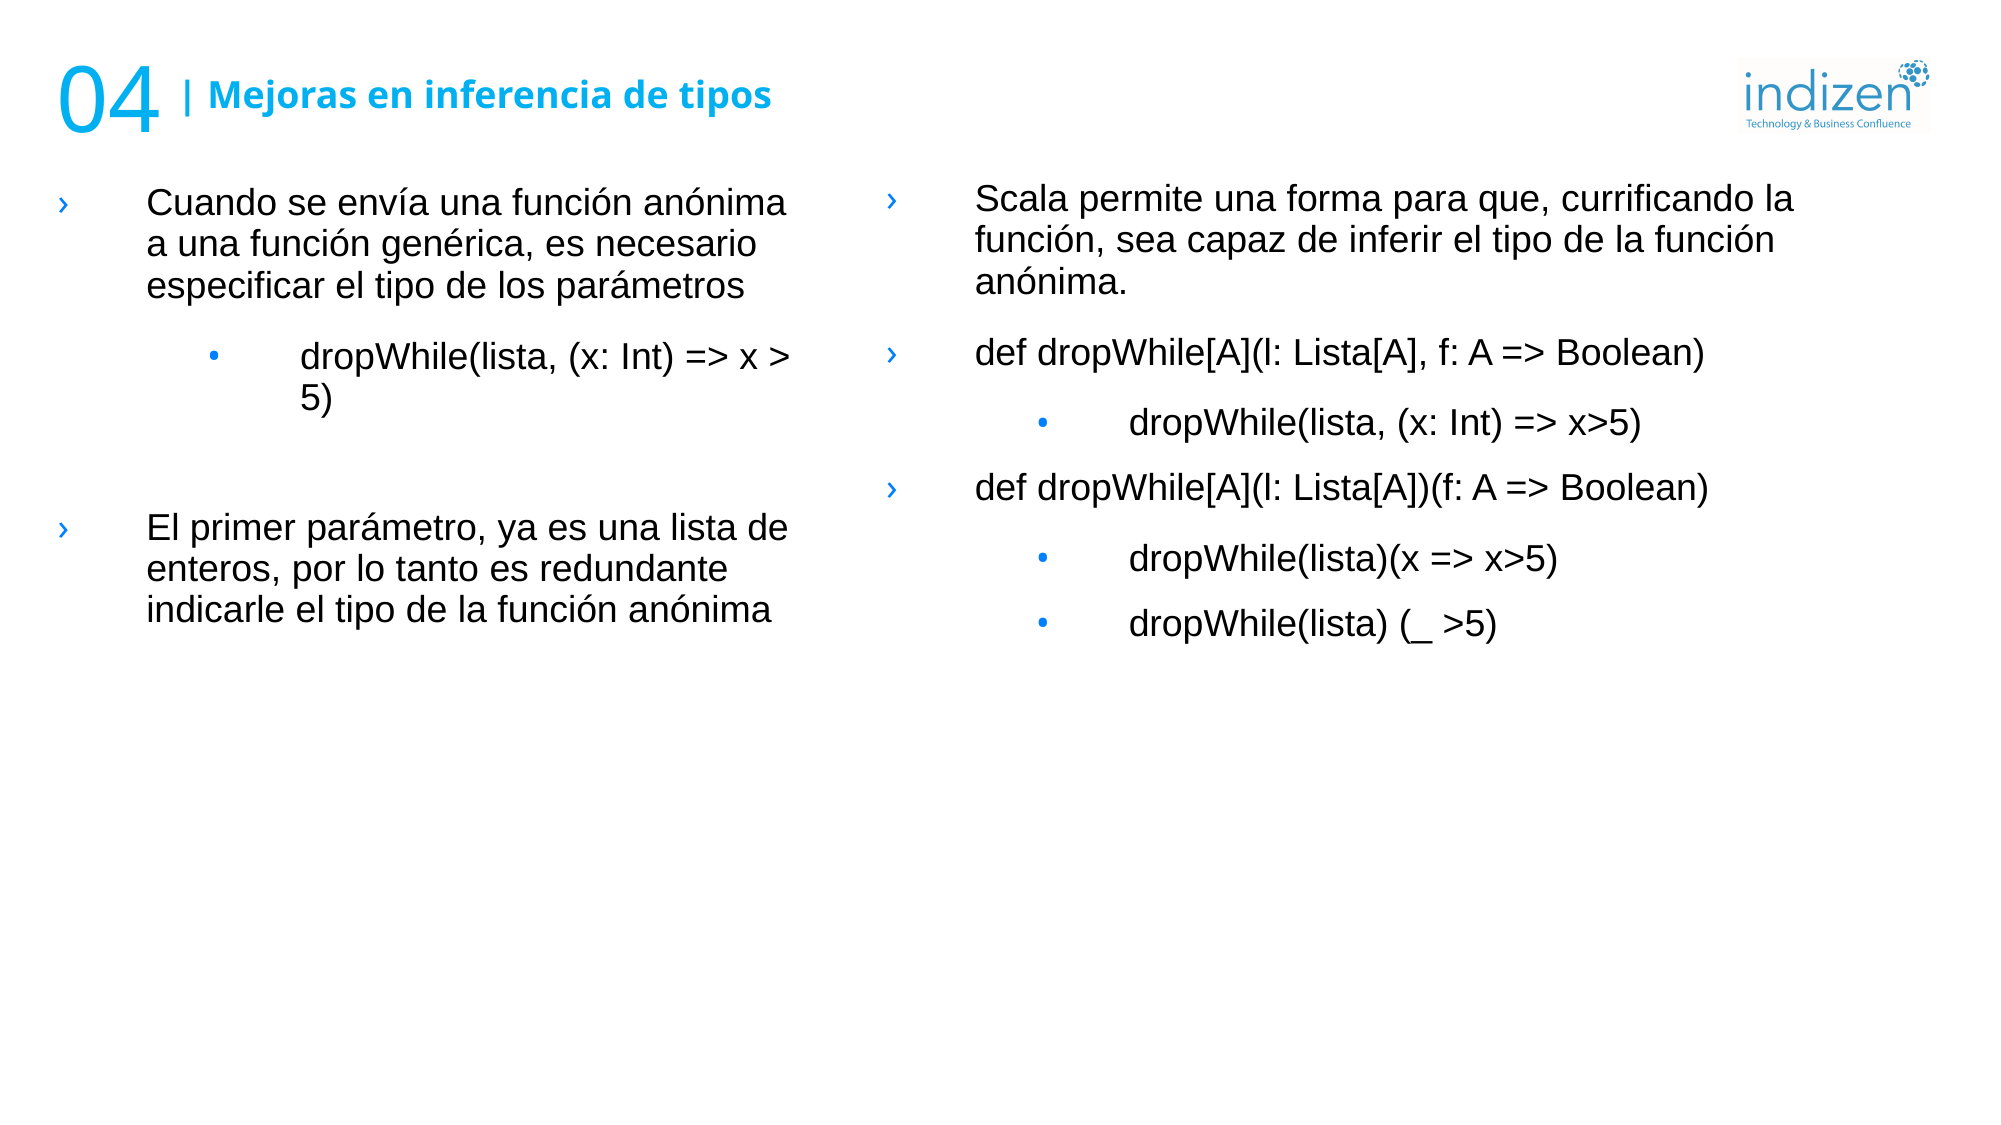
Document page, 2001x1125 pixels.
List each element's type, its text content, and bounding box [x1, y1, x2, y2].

text_box | Mejoras en inferencia de tipos [157, 60, 1276, 126]
text_box 04 [41, 45, 1392, 127]
picture [1737, 57, 1931, 133]
text_box 04 [118, 75, 142, 110]
text_box 04 [69, 72, 96, 126]
text_box Cuando se envía una función anónima a una función genérica, es necesario especificar el tipo de los parámetros dropWhile(lista, (x: Int) => x > 5) El primer parámetro, ya es una lista de enteros, por lo tanto es redundante indicarle el tipo de la función anónima [57, 177, 804, 1044]
text_box Scala permite una forma para que, currificando la función, sea capaz de inferir el tipo de la función anónima. def dropWhile[A](l: Lista[A], f: A => Boolean) dropWhile(lista, (x: Int) => x>5) def dropWhile[A](l: Lista[A])(f: A => Boolean) dropWhile(lista)(x => x>5) dropWhile(lista) (_ >5) [885, 172, 1914, 1040]
